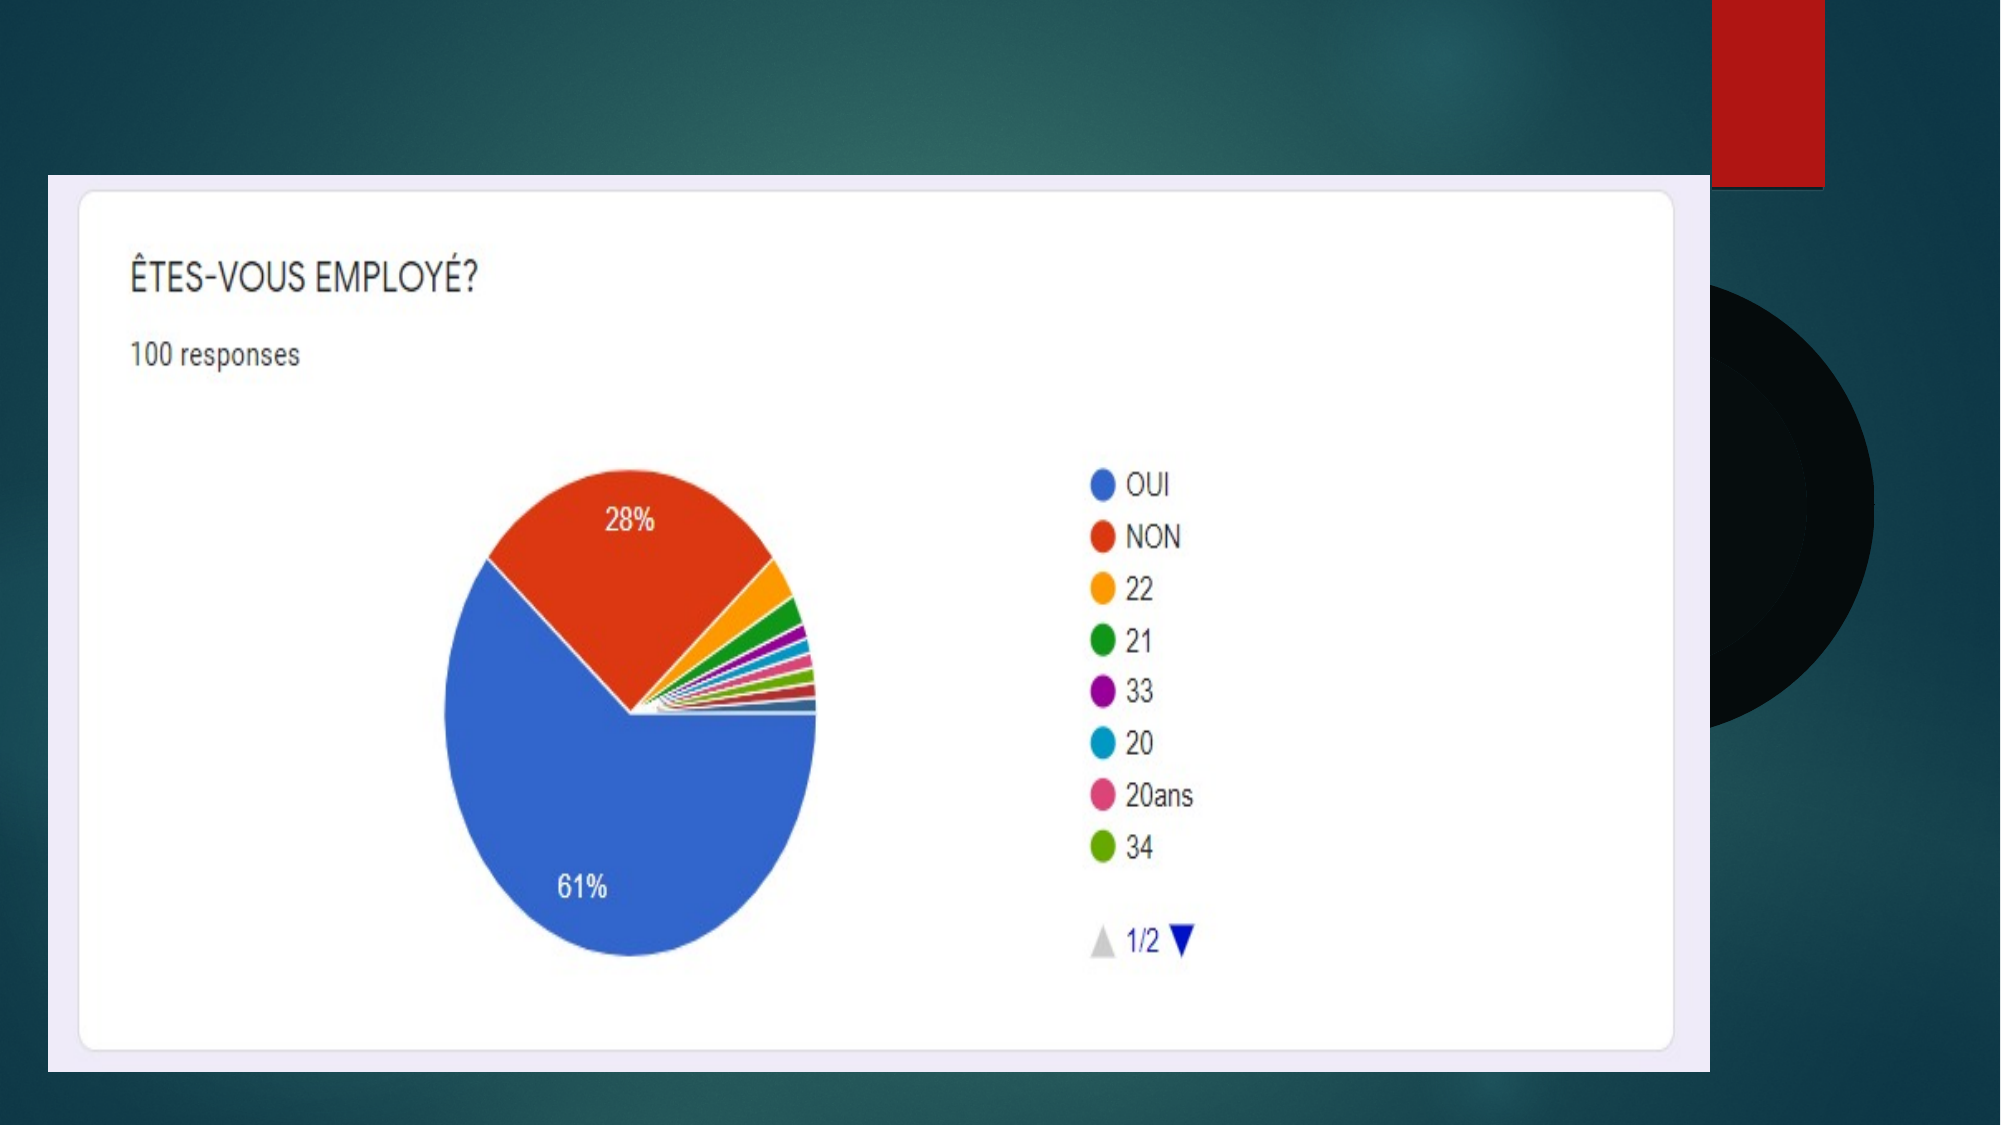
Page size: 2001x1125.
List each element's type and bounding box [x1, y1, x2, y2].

picture [48, 175, 1710, 1072]
